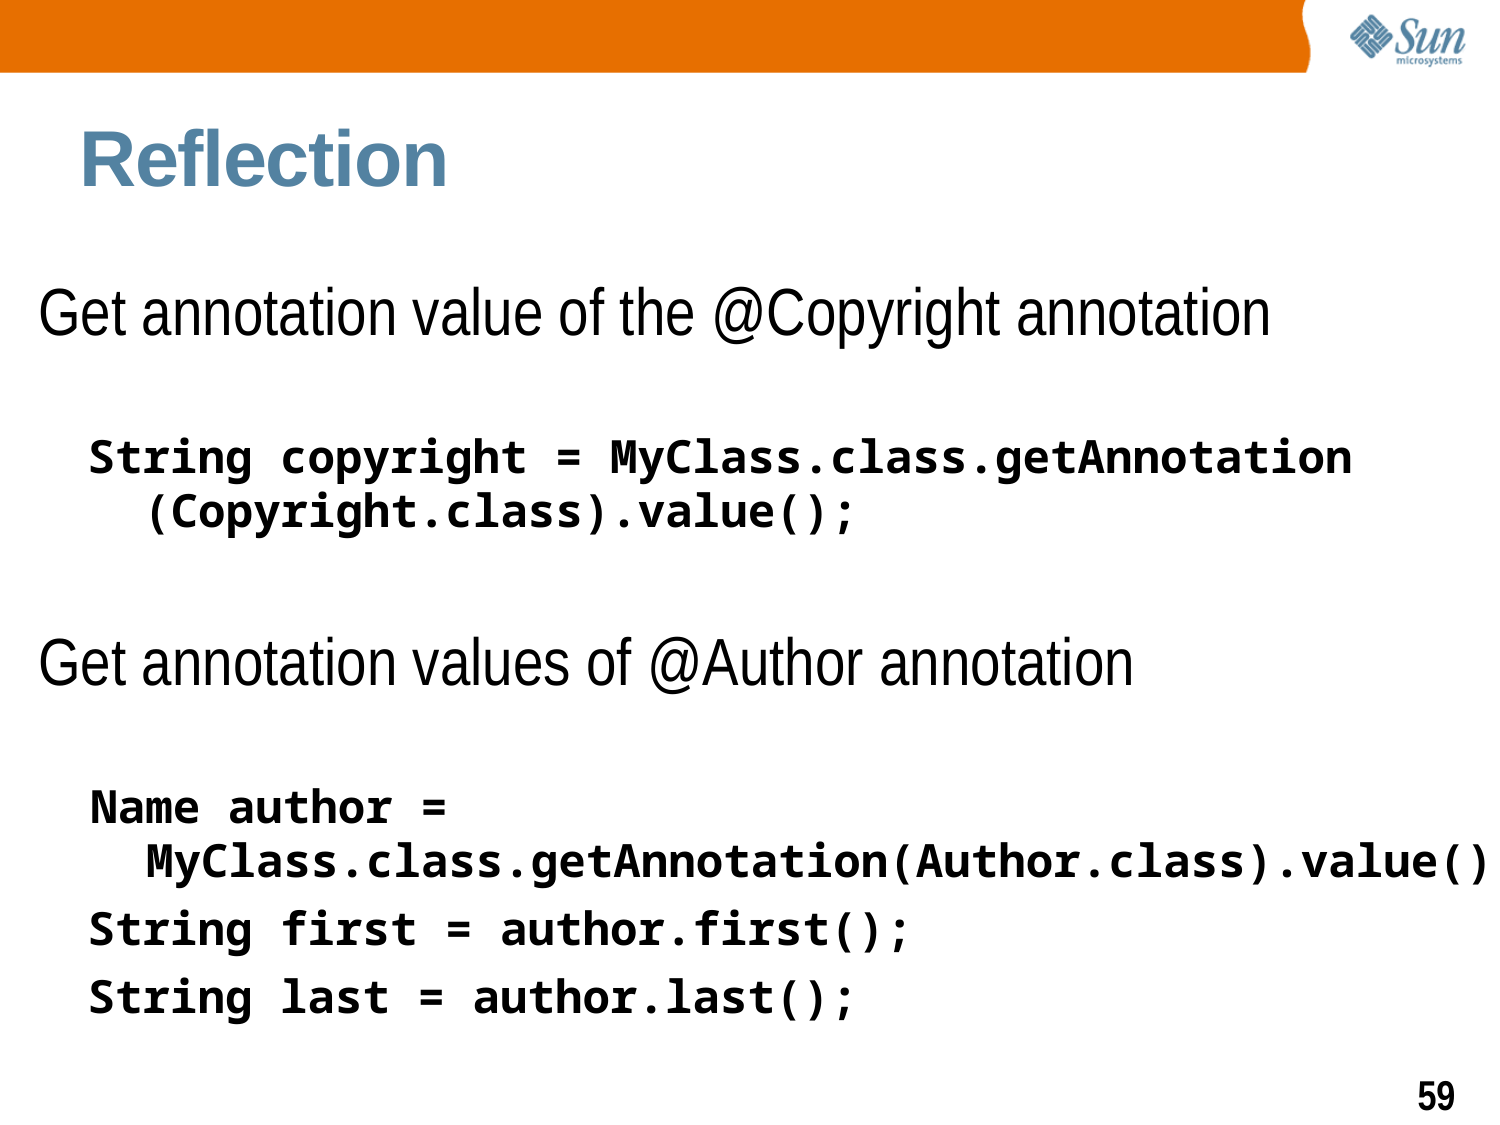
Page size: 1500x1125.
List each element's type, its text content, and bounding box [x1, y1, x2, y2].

list Get annotation value of the @Copyright annotation String copyright = MyClass.class.getAnnotation (Copyright.class).value(); Get annotation values of @Author annotation Name author = MyClass.class.getAnnotation(Author.class).value(); String first = author.first(); String last = author.last(); [18, 283, 1500, 1125]
picture [0, 0, 1500, 75]
title Reflection [79, 122, 1442, 264]
